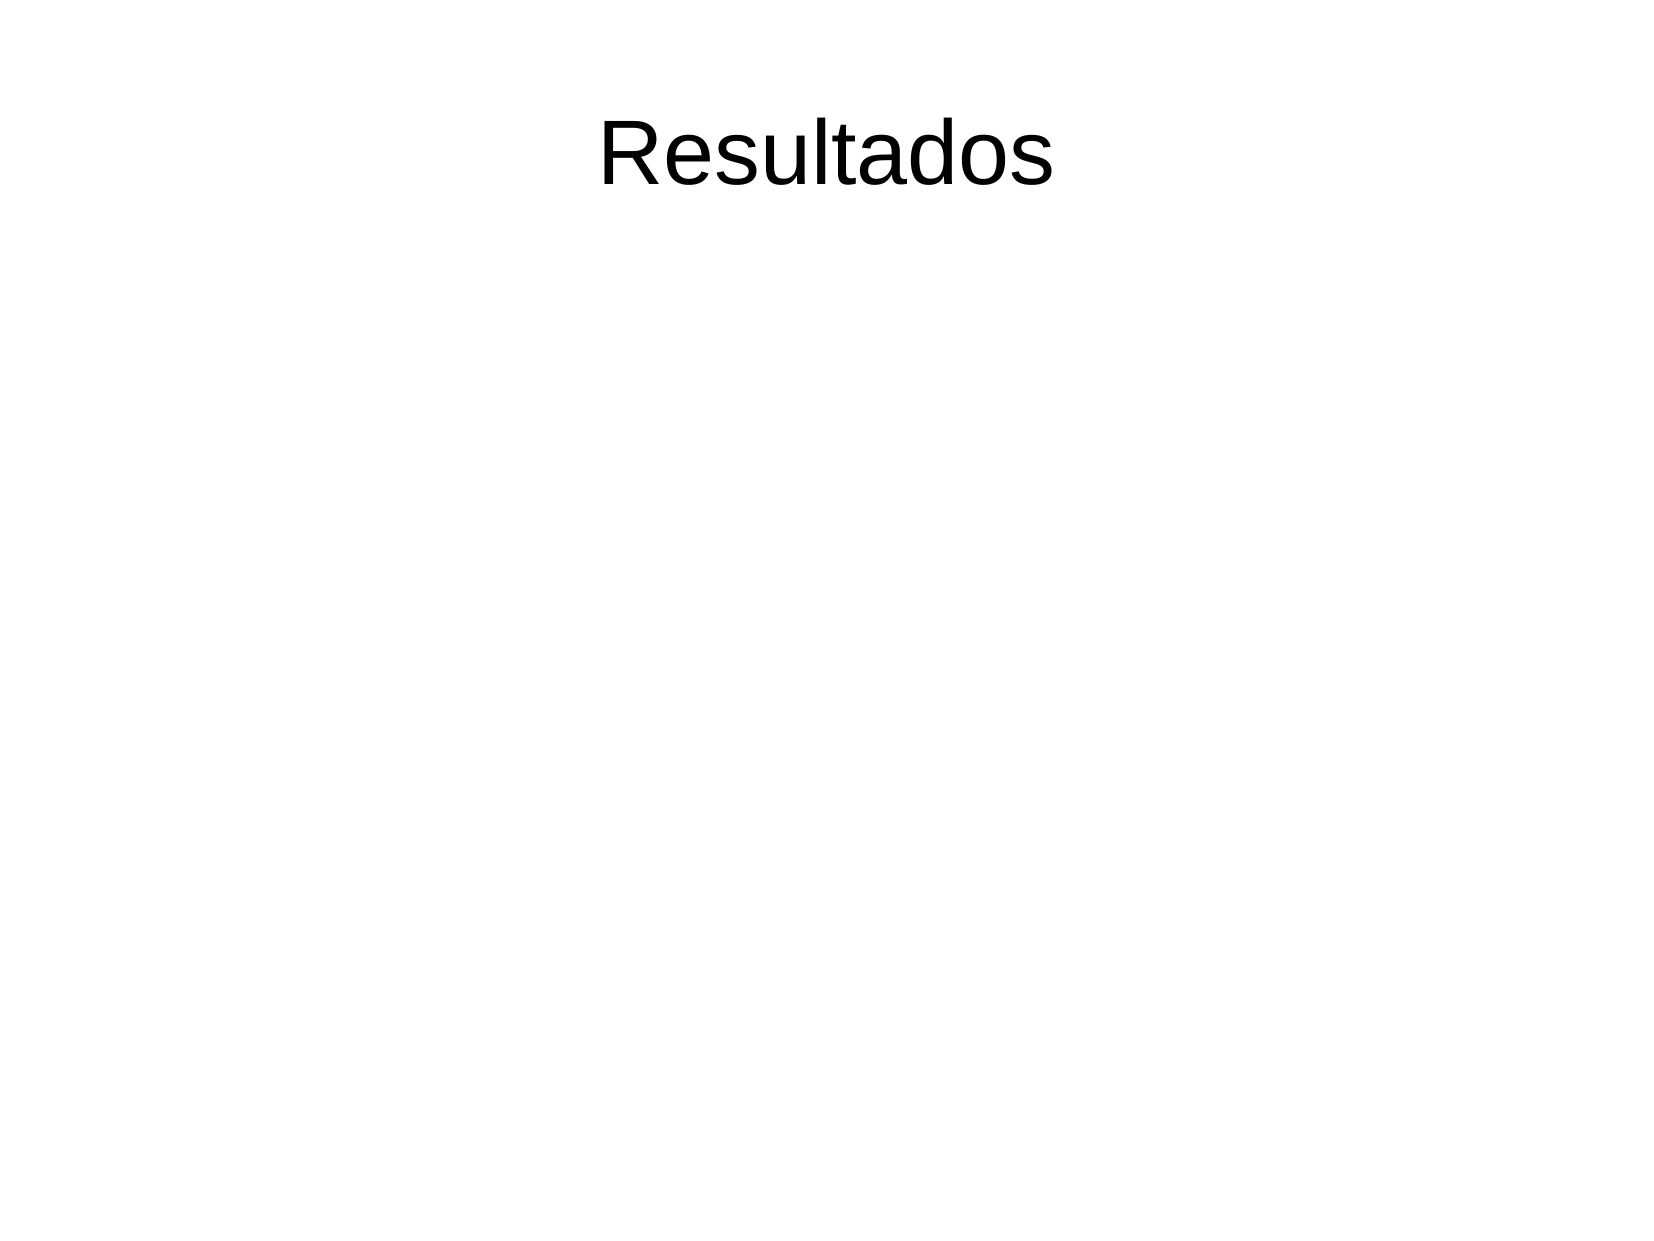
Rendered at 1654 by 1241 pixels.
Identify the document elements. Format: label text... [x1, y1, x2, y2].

title Resultados [82, 49, 1571, 257]
